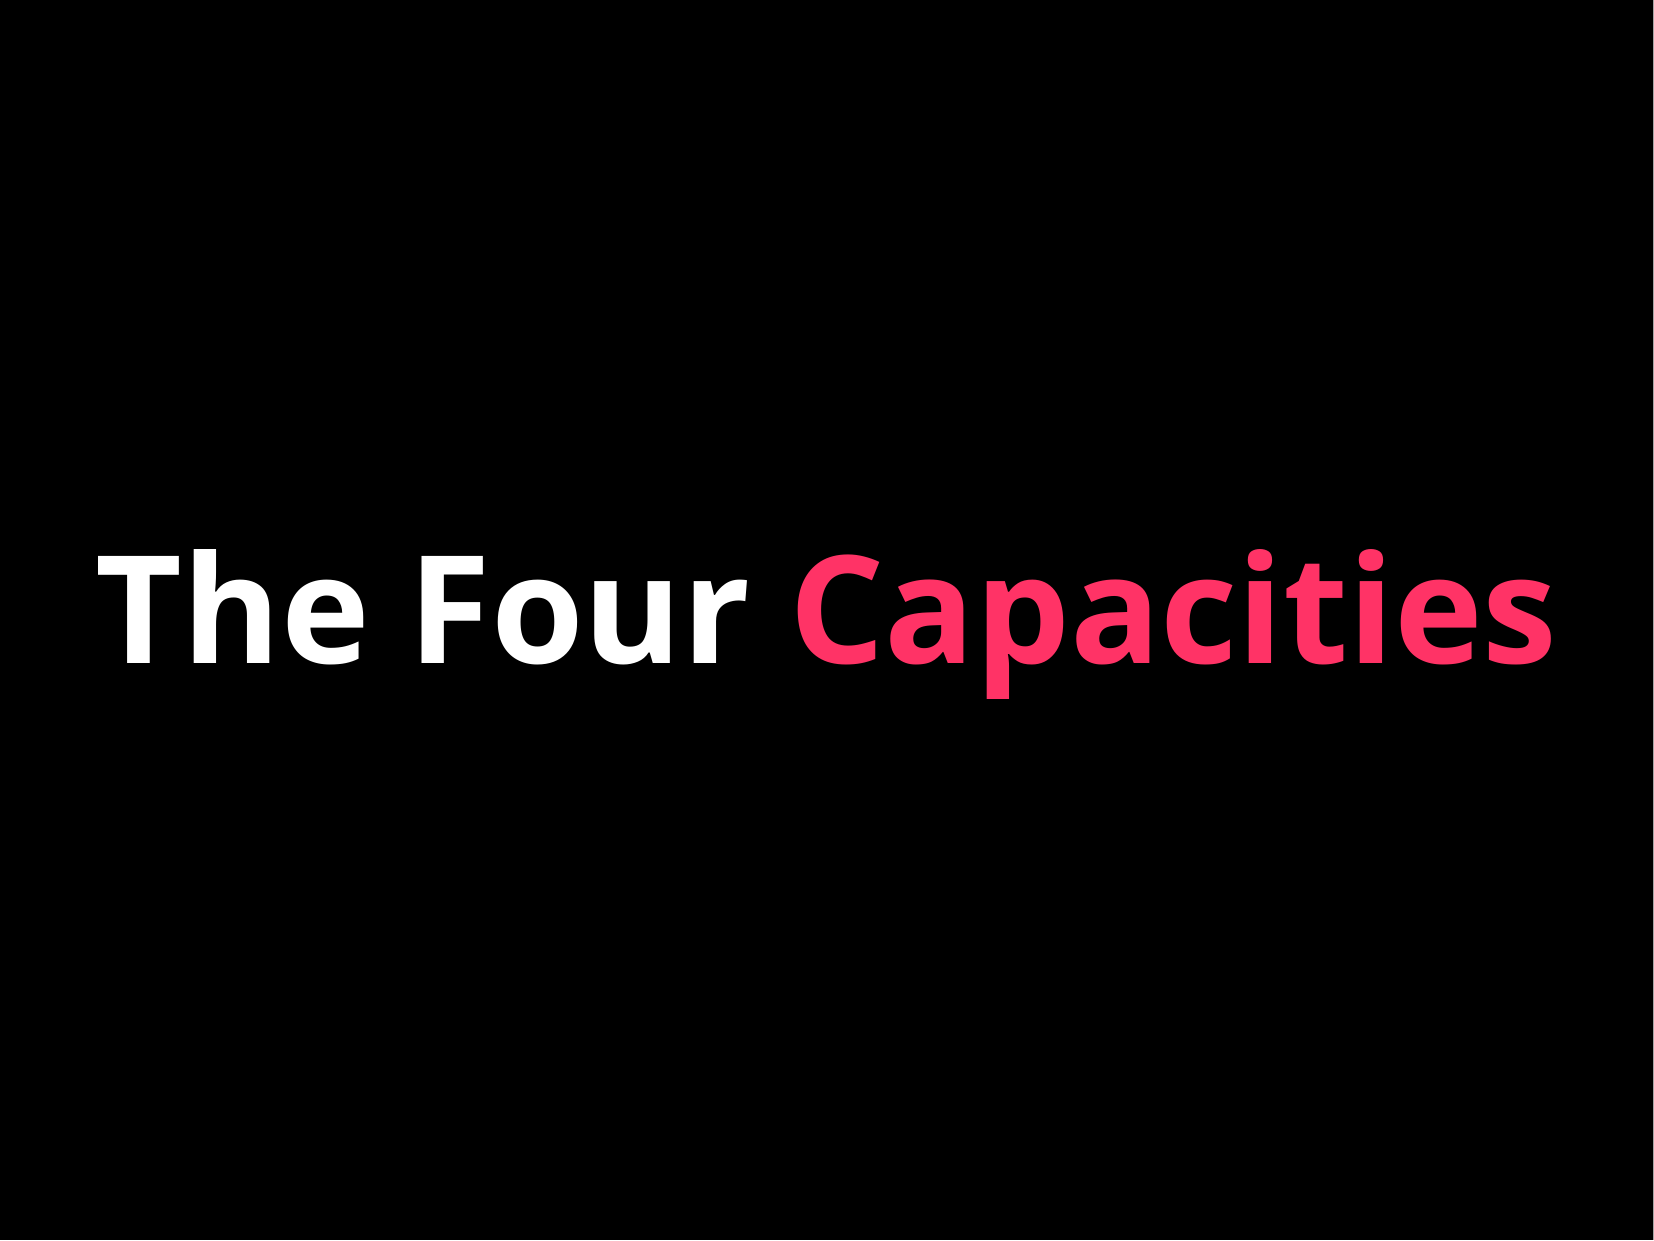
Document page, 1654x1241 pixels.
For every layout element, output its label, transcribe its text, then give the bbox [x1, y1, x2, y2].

title The Four Capacities [82, 59, 1571, 1152]
